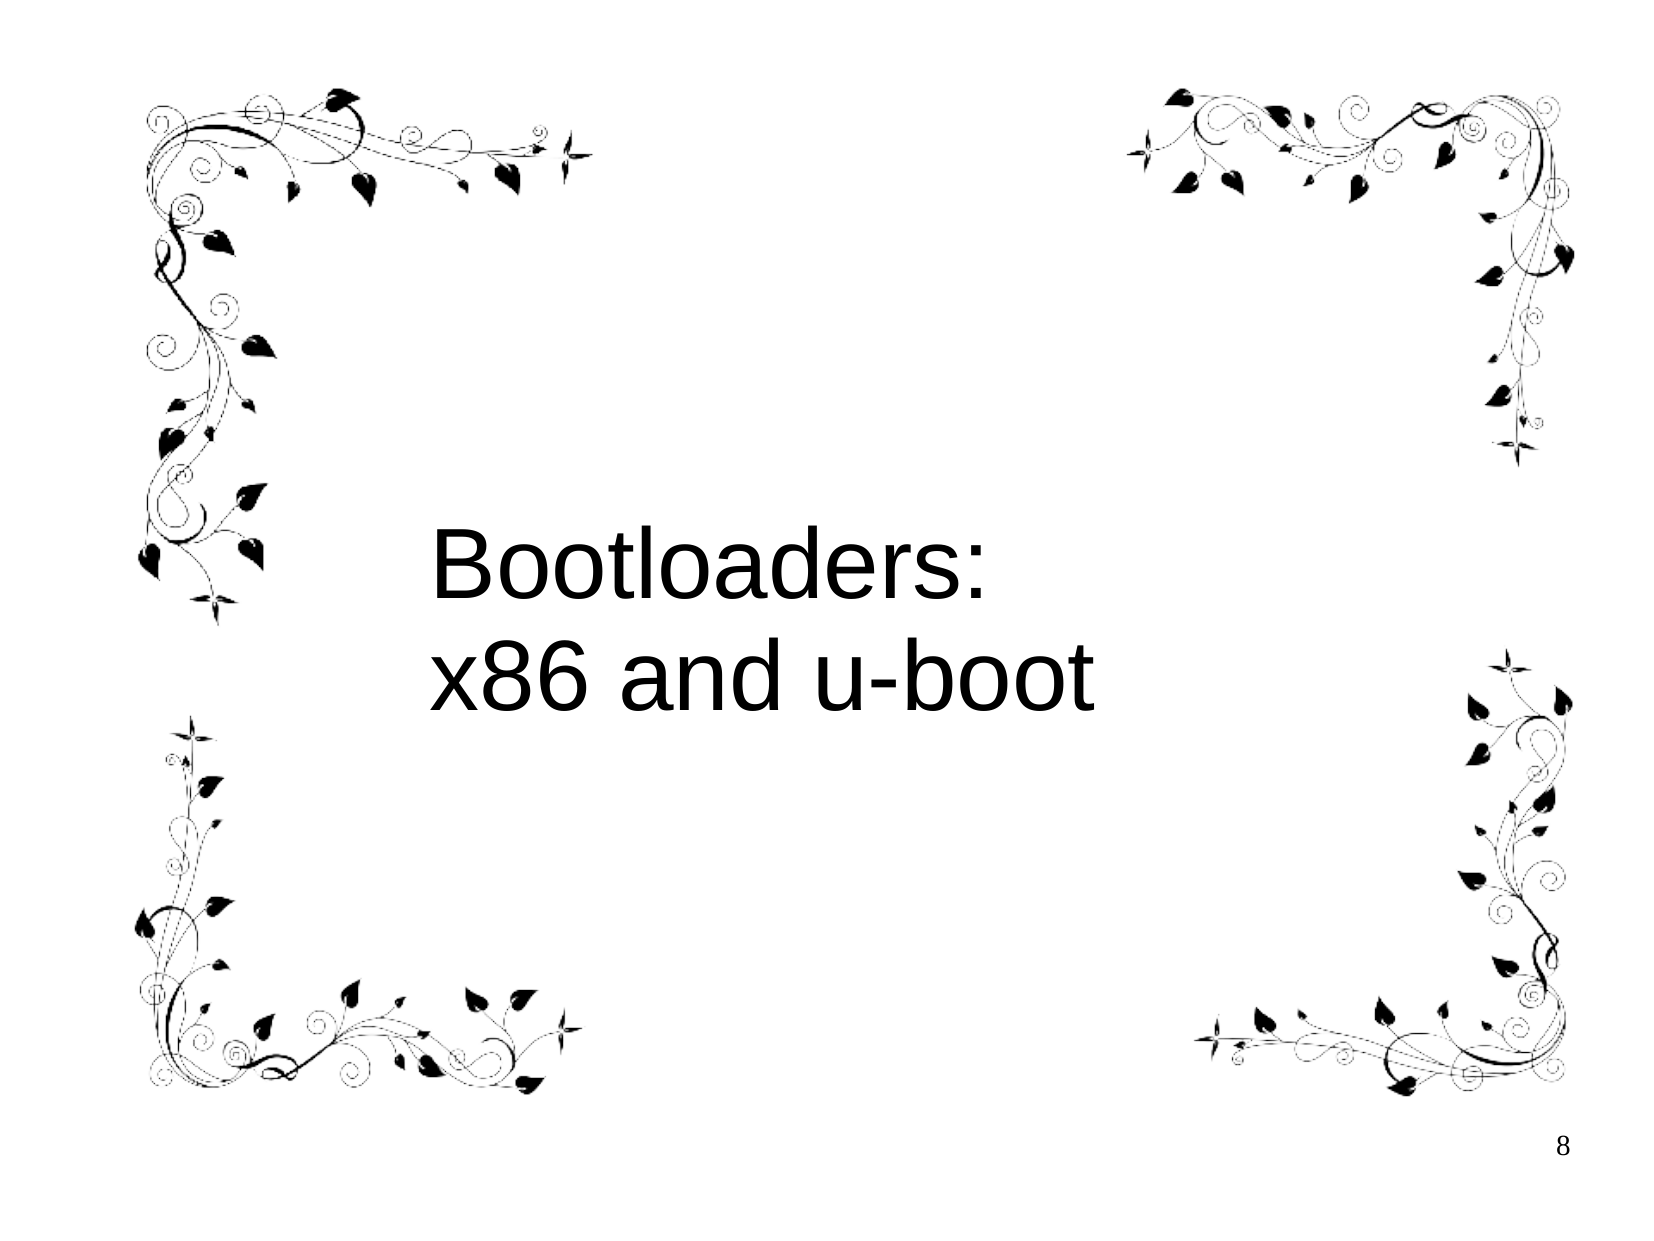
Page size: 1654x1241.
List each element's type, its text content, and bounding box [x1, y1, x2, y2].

picture [128, 80, 1580, 1102]
text_box Bootloaders: x86 and u-boot [415, 500, 1239, 740]
